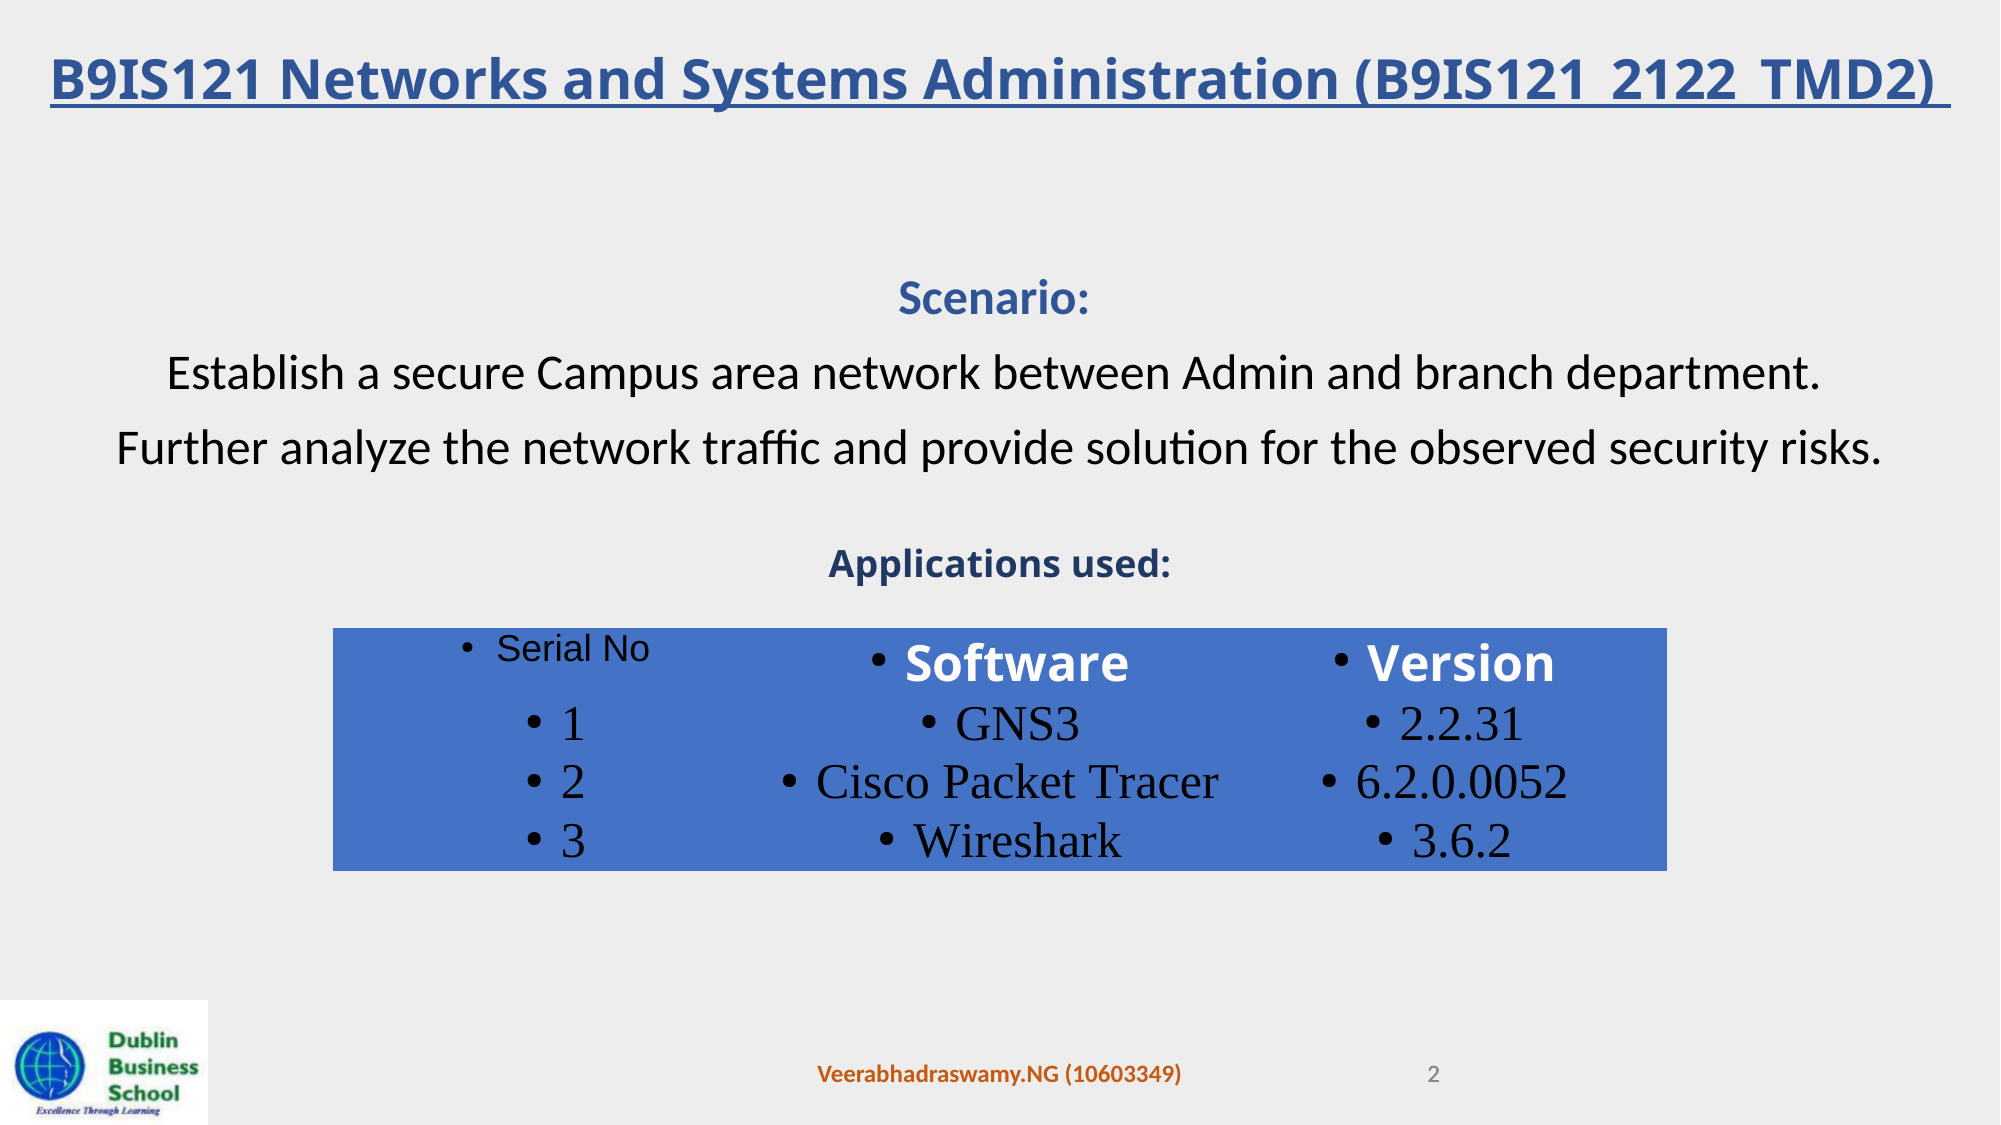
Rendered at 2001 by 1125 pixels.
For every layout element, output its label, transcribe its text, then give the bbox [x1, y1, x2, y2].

table_cell 3.6.2 [1222, 813, 1667, 871]
table_cell 1 [333, 696, 778, 754]
table_cell 6.2.0.0052 [1222, 754, 1667, 813]
text_box Veerabhadraswamy.NG (10603349) [662, 1042, 1338, 1103]
title B9IS121 Networks and Systems Administration (B9IS121_2122_TMD2) [30, 28, 1971, 120]
picture [0, 1000, 208, 1125]
table_cell 2.2.31 [1222, 696, 1667, 754]
table_cell 2 [333, 754, 778, 813]
table_cell 3 [333, 813, 778, 871]
table_cell Wireshark [778, 813, 1222, 871]
table_cell GNS3 [778, 696, 1222, 754]
text_box [1412, 1042, 1863, 1103]
table_header Version [1222, 628, 1667, 696]
table_header Serial No [333, 628, 778, 696]
table_cell Cisco Packet Tracer [778, 754, 1222, 813]
subtitle Scenario: Establish a secure Campus area network between Admin and branch department. Further analyze the network traffic and provide solution for the observed security risks. [15, 264, 1986, 500]
table_header Software [778, 628, 1222, 696]
text_box Applications used: [725, 533, 1276, 594]
